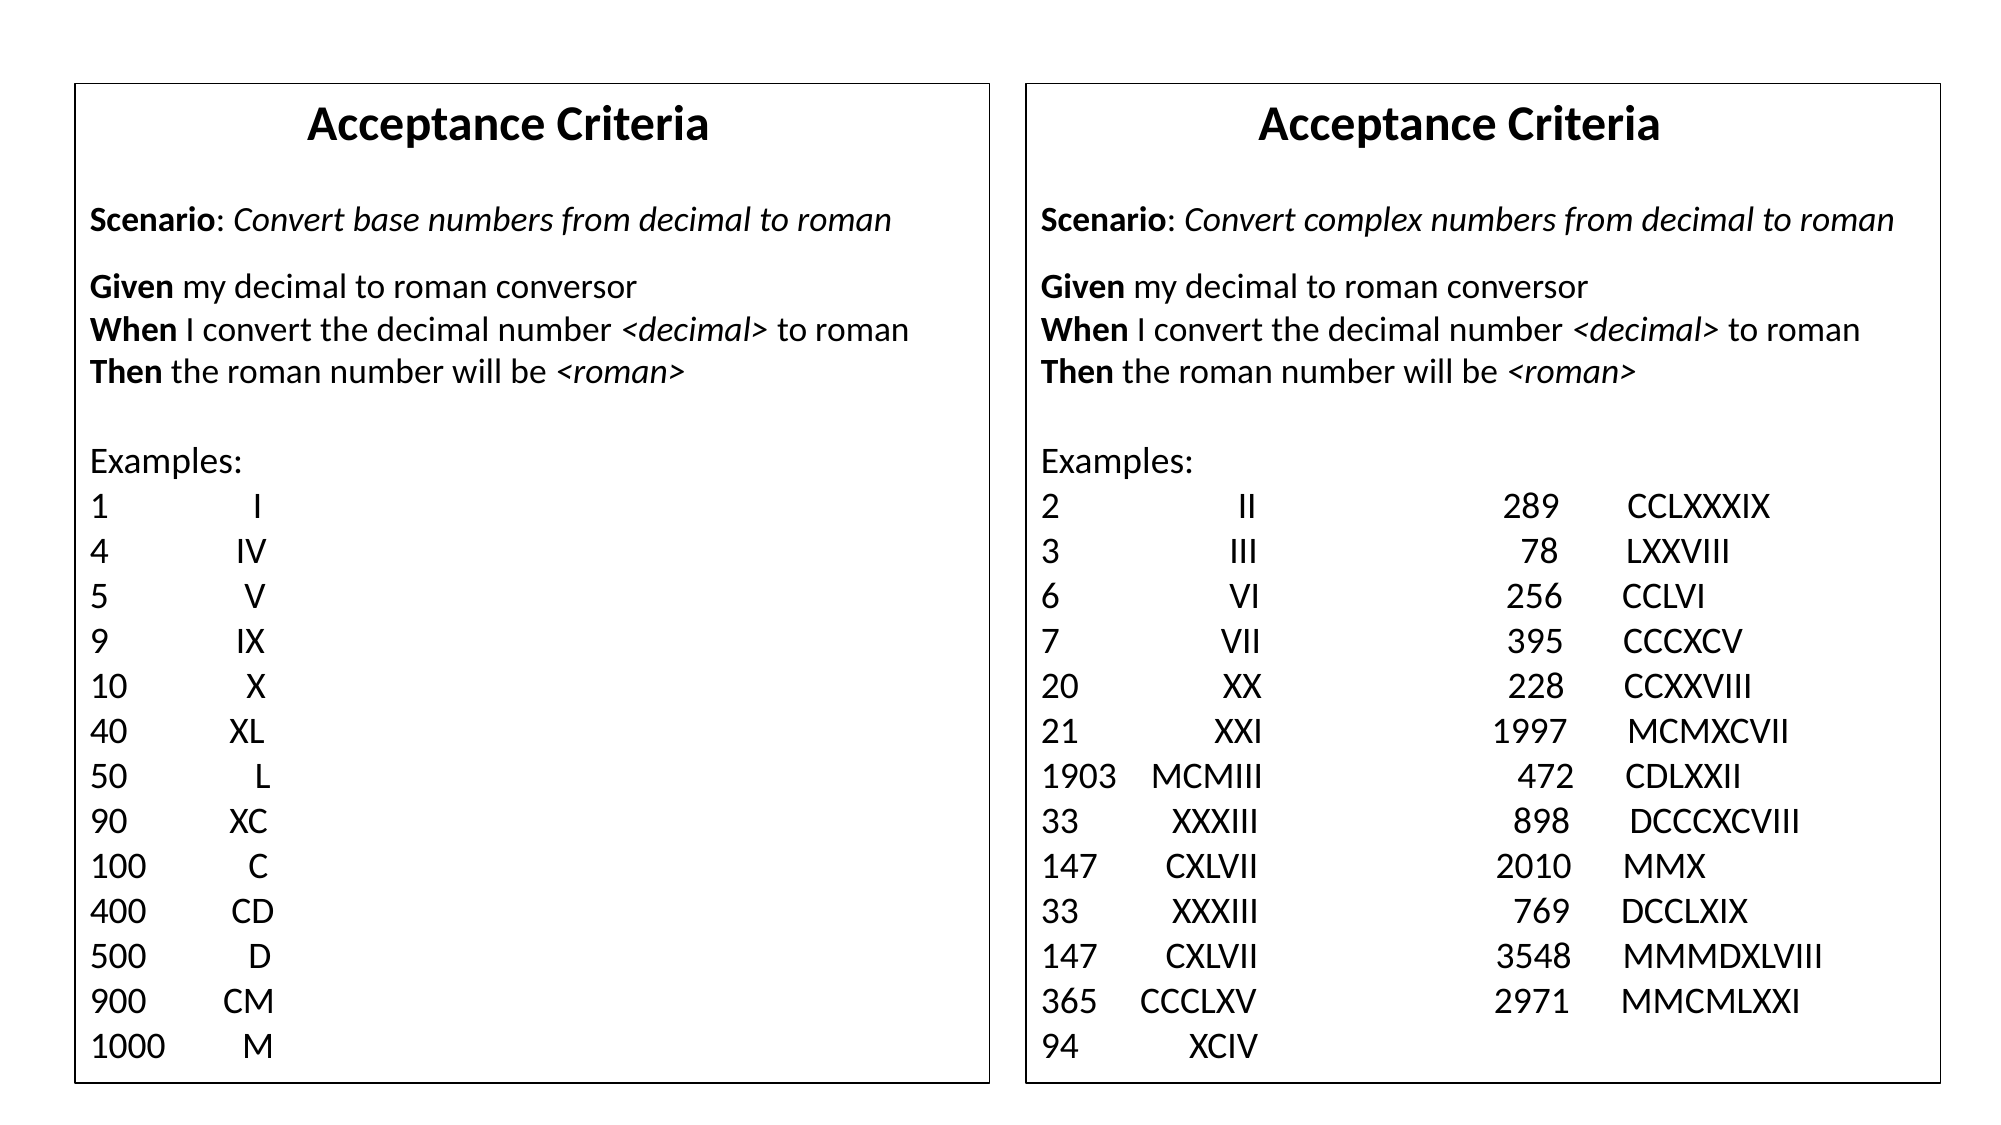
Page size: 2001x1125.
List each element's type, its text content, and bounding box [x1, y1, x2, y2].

text_box Acceptance Criteria Scenario: Convert complex numbers from decimal to roman Given my decimal to roman conversor When I convert the decimal number <decimal> to roman Then the roman number will be <roman> Examples: 2 II 289 CCLXXXIX 3 III 78 LXXVIII 6 VI 256 CCLVI 7 VII 395 CCCXCV 20 XX 228 CCXXVIII 21 XXI 1997 MCMXCVII 1903 MCMIII 472 CDLXXII 33 XXXIII 898 DCCCXCVIII 147 CXLVII 2010 MMX 33 XXXIII 769 DCCLXIX 147 CXLVII 3548 MMMDXLVIII 365 CCCLXV 2971 MMCMLXXI 94 XCIV [1025, 83, 1941, 1083]
text_box Acceptance Criteria Scenario: Convert base numbers from decimal to roman Given my decimal to roman conversor When I convert the decimal number <decimal> to roman Then the roman number will be <roman> Examples: 1 I 4 IV 5 V 9 IX 10 X 40 XL 50 L 90 XC 100 C 400 CD 500 D 900 CM 1000 M [74, 83, 990, 1083]
